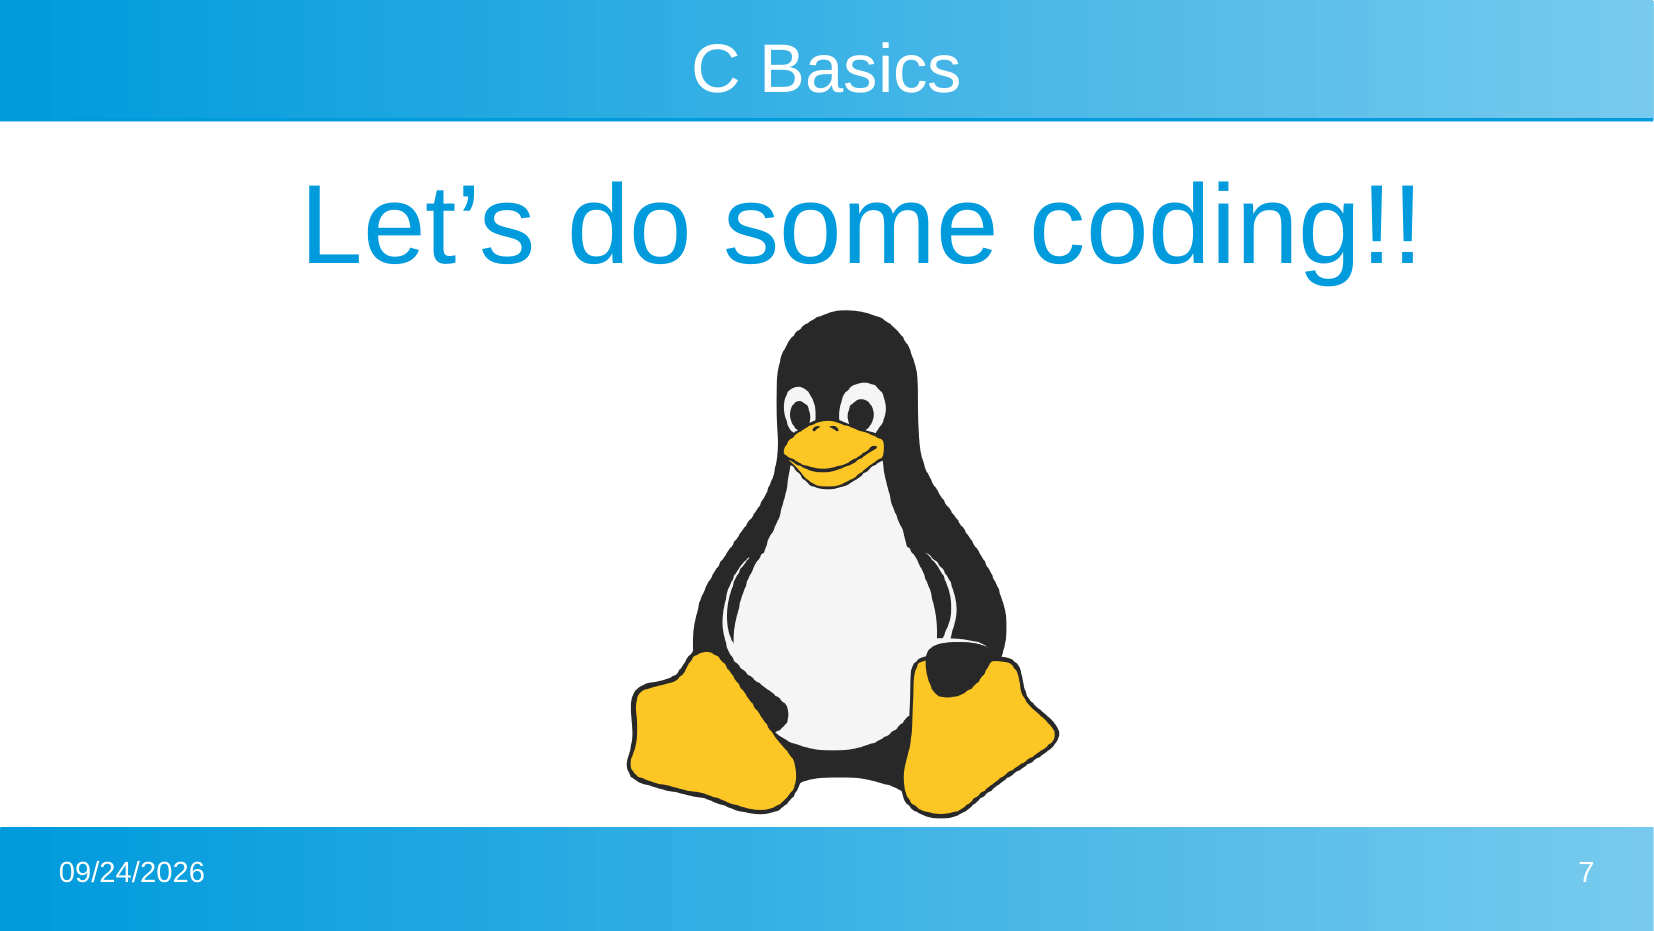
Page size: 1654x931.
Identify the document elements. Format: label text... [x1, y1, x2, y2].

title C Basics [59, 29, 1595, 84]
list Let’s do some coding!! [59, 84, 1595, 188]
picture [617, 303, 1068, 826]
